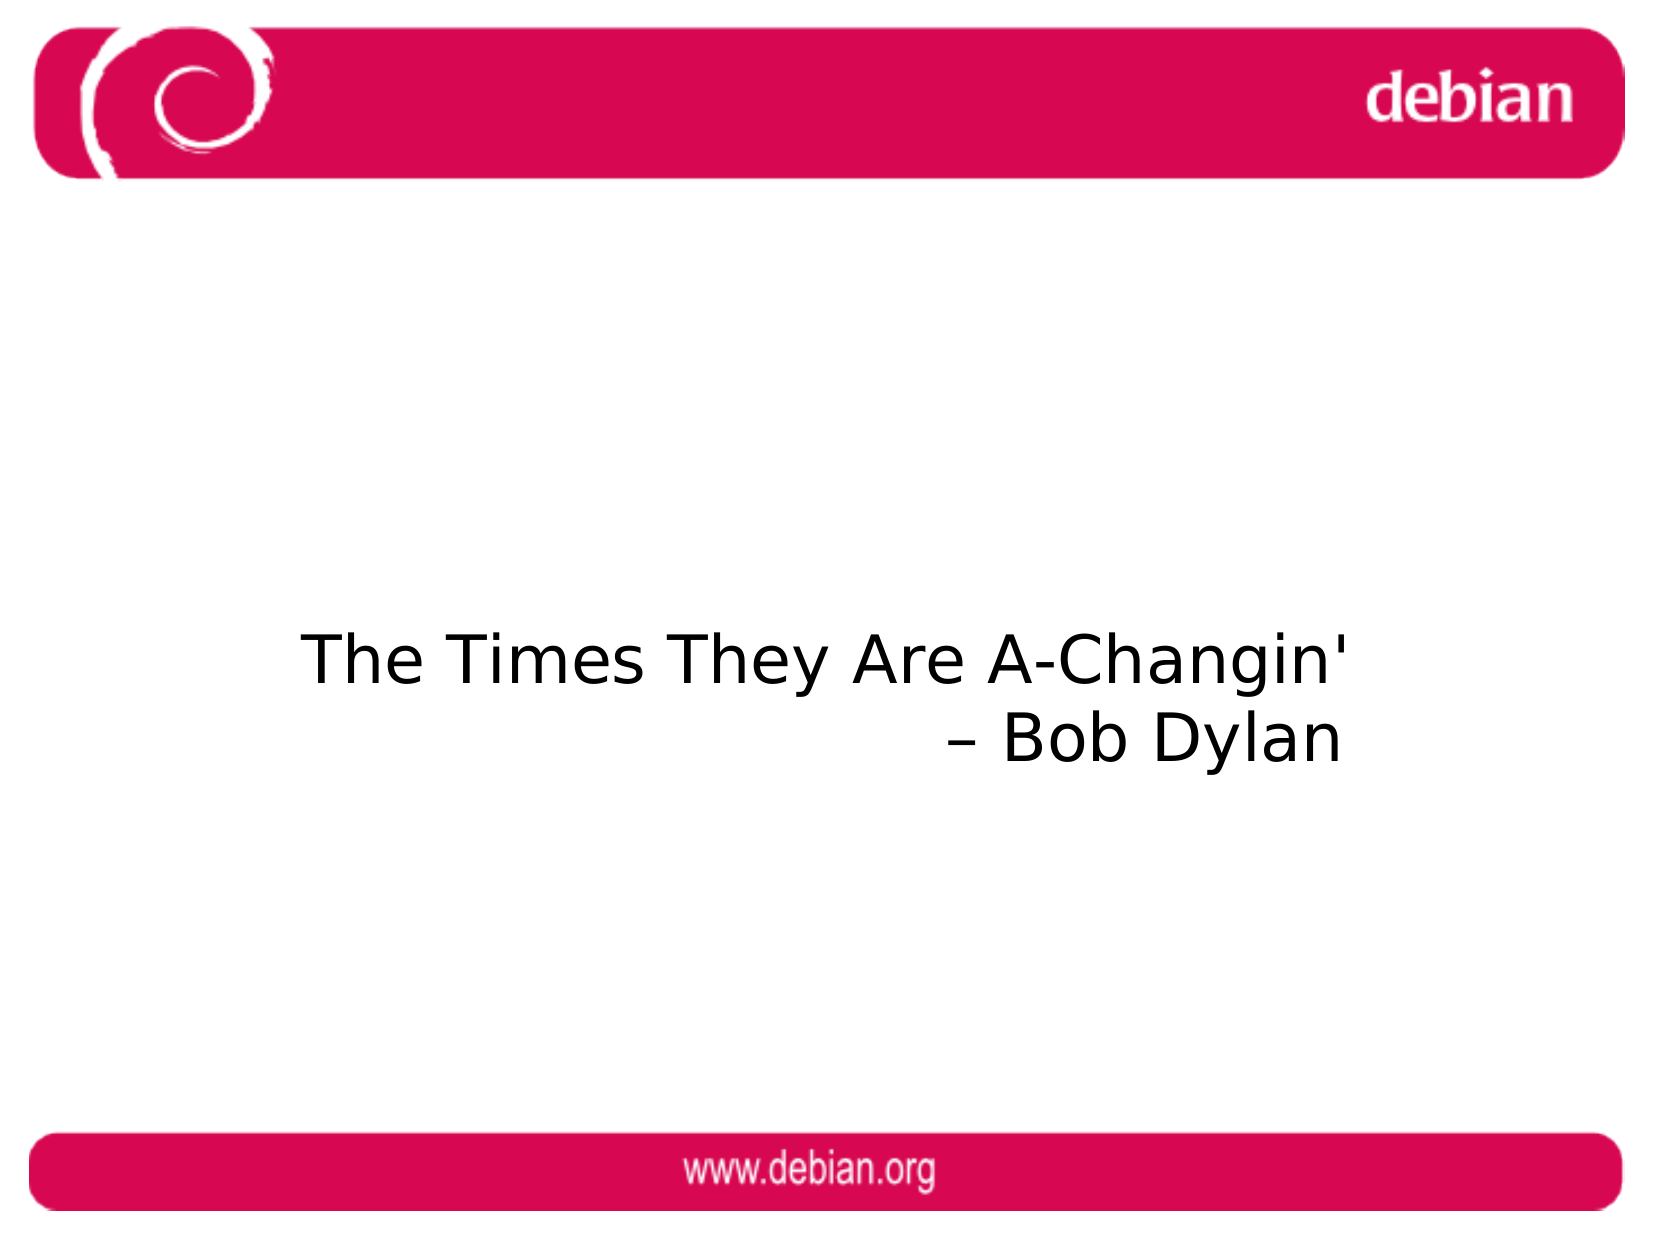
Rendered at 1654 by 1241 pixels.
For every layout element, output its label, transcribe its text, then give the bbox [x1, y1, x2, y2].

picture [29, 7, 1625, 1211]
subtitle The Times They Are A-Changin' – Bob Dylan [82, 297, 1571, 1102]
